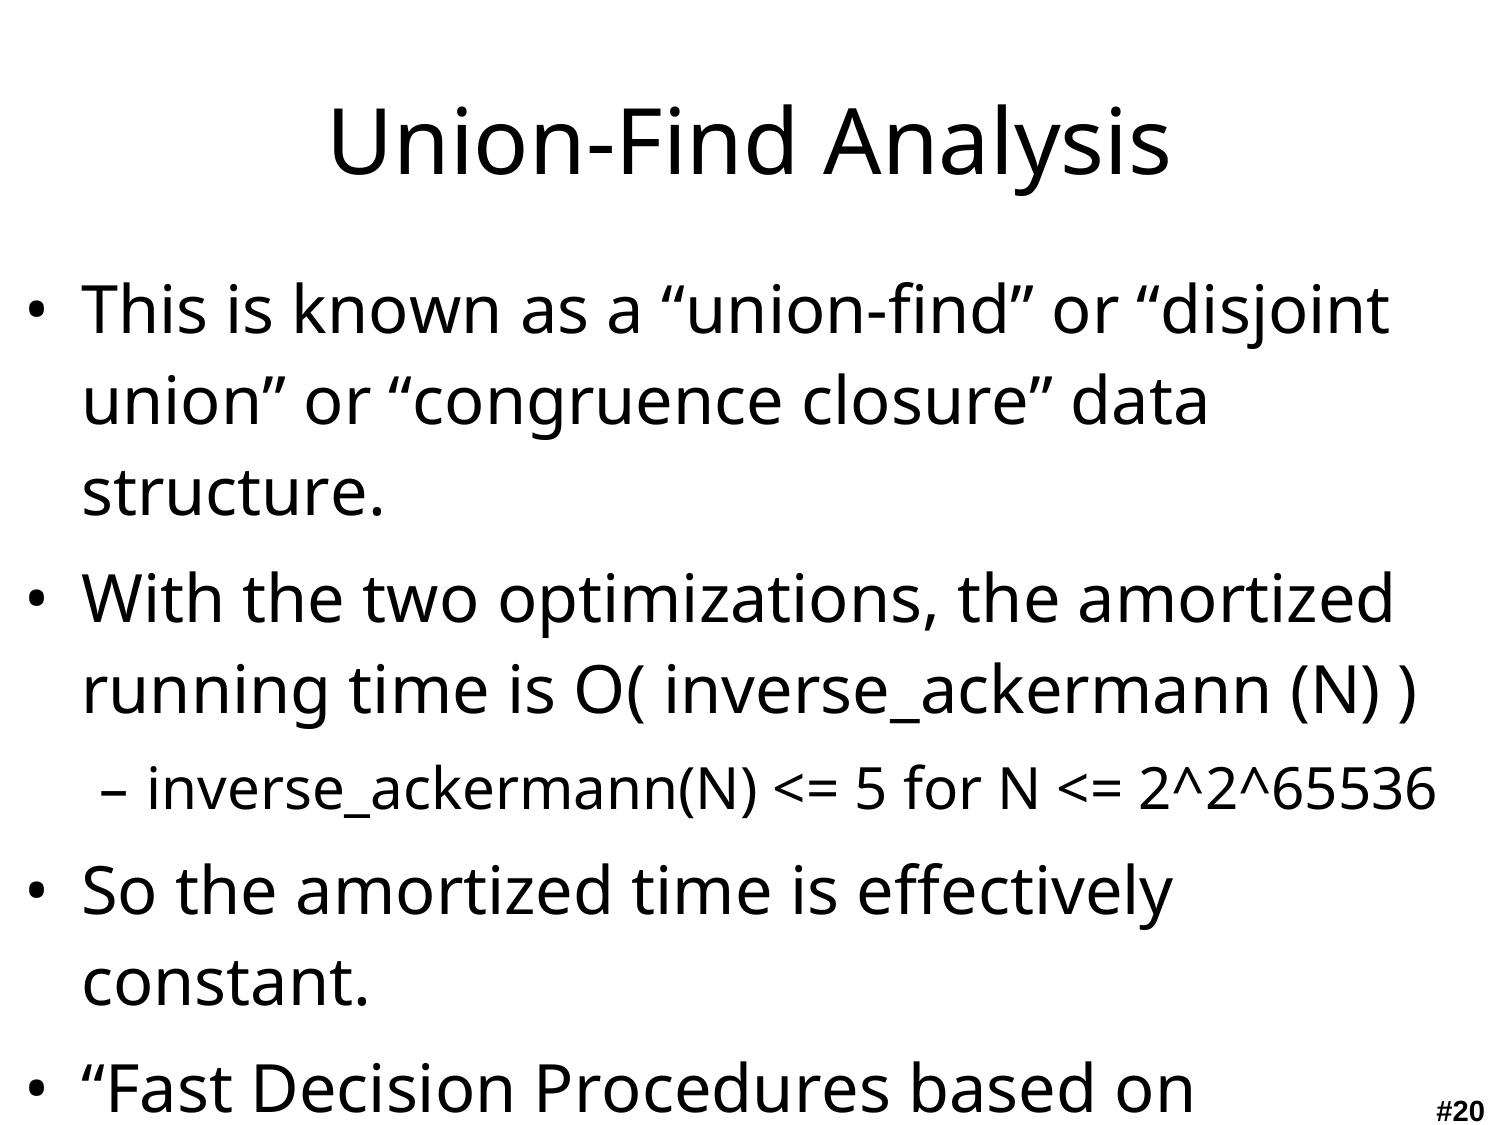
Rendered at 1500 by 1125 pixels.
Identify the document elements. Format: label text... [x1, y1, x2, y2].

list This is known as a “union-find” or “disjoint union” or “congruence closure” data structure. With the two optimizations, the amortized running time is O( inverse_ackermann (N) ) inverse_ackermann(N) <= 5 for N <= 2^2^65536 So the amortized time is effectively constant. “Fast Decision Procedures based on Congruence Closure”, Nelson & Oppen, 1980 [24, 262, 1476, 1101]
title Union-Find Analysis [24, 45, 1476, 233]
